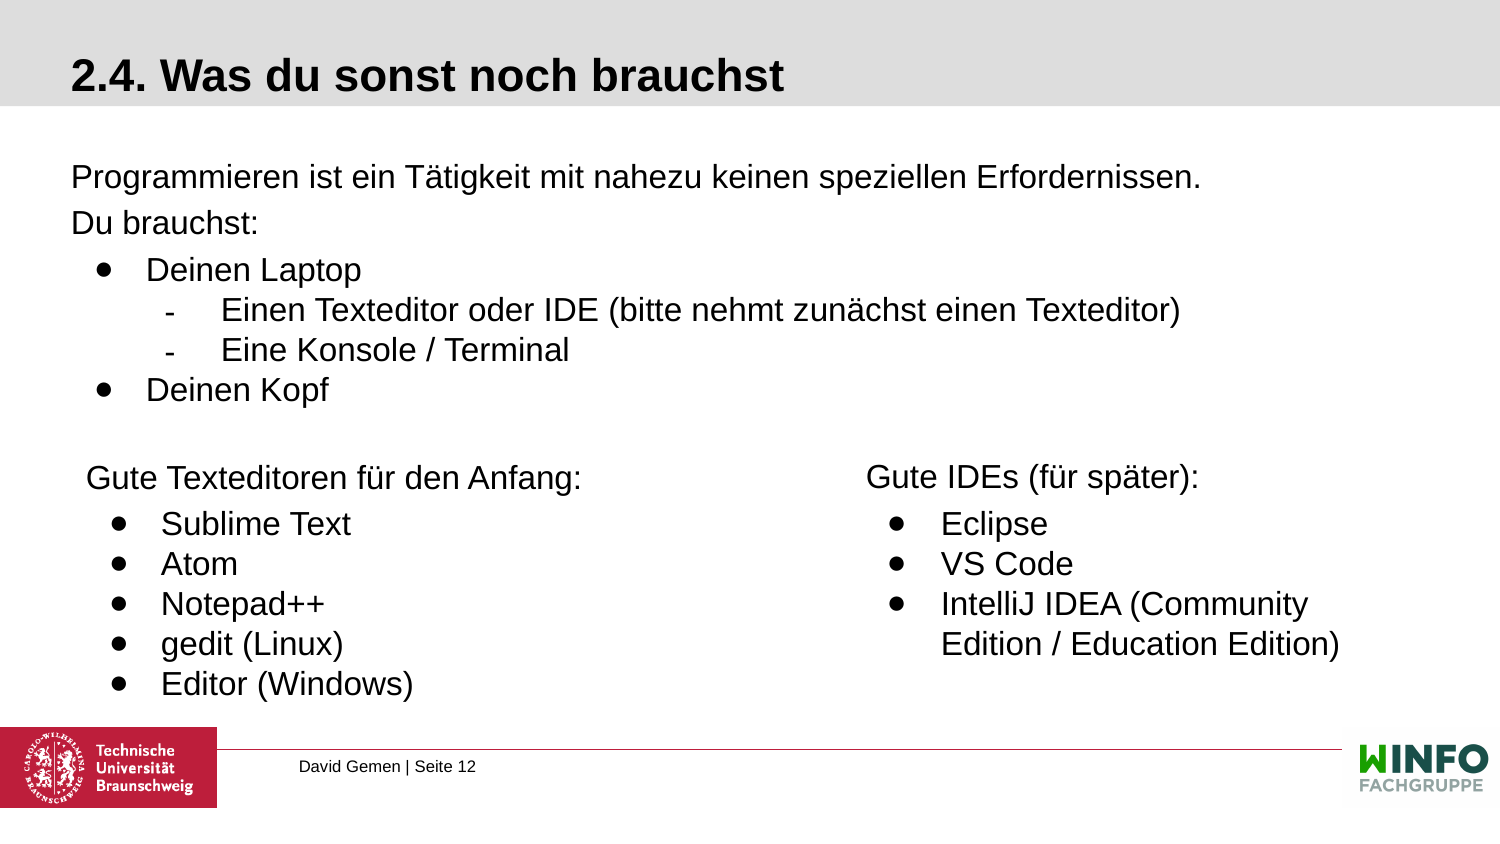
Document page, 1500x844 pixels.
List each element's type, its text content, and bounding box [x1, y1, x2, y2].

text_box Gute IDEs (für später): Eclipse VS Code IntelliJ IDEA (Community Edition / Education Edition) [850, 440, 1445, 724]
picture [0, 727, 70, 808]
text_box Gute Texteditoren für den Anfang: Sublime Text Atom Notepad++ gedit (Linux) Editor (Windows) [70, 440, 665, 811]
picture [1342, 727, 1500, 808]
list Programmieren ist ein Tätigkeit mit nahezu keinen speziellen Erfordernissen. Du brauchst: Deinen Laptop Einen Texteditor oder IDE (bitte nehmt zunächst einen Texteditor) Eine Konsole / Terminal Deinen Kopf [70, 155, 1445, 709]
title 2.4. Was du sonst noch brauchst [70, 13, 1445, 101]
